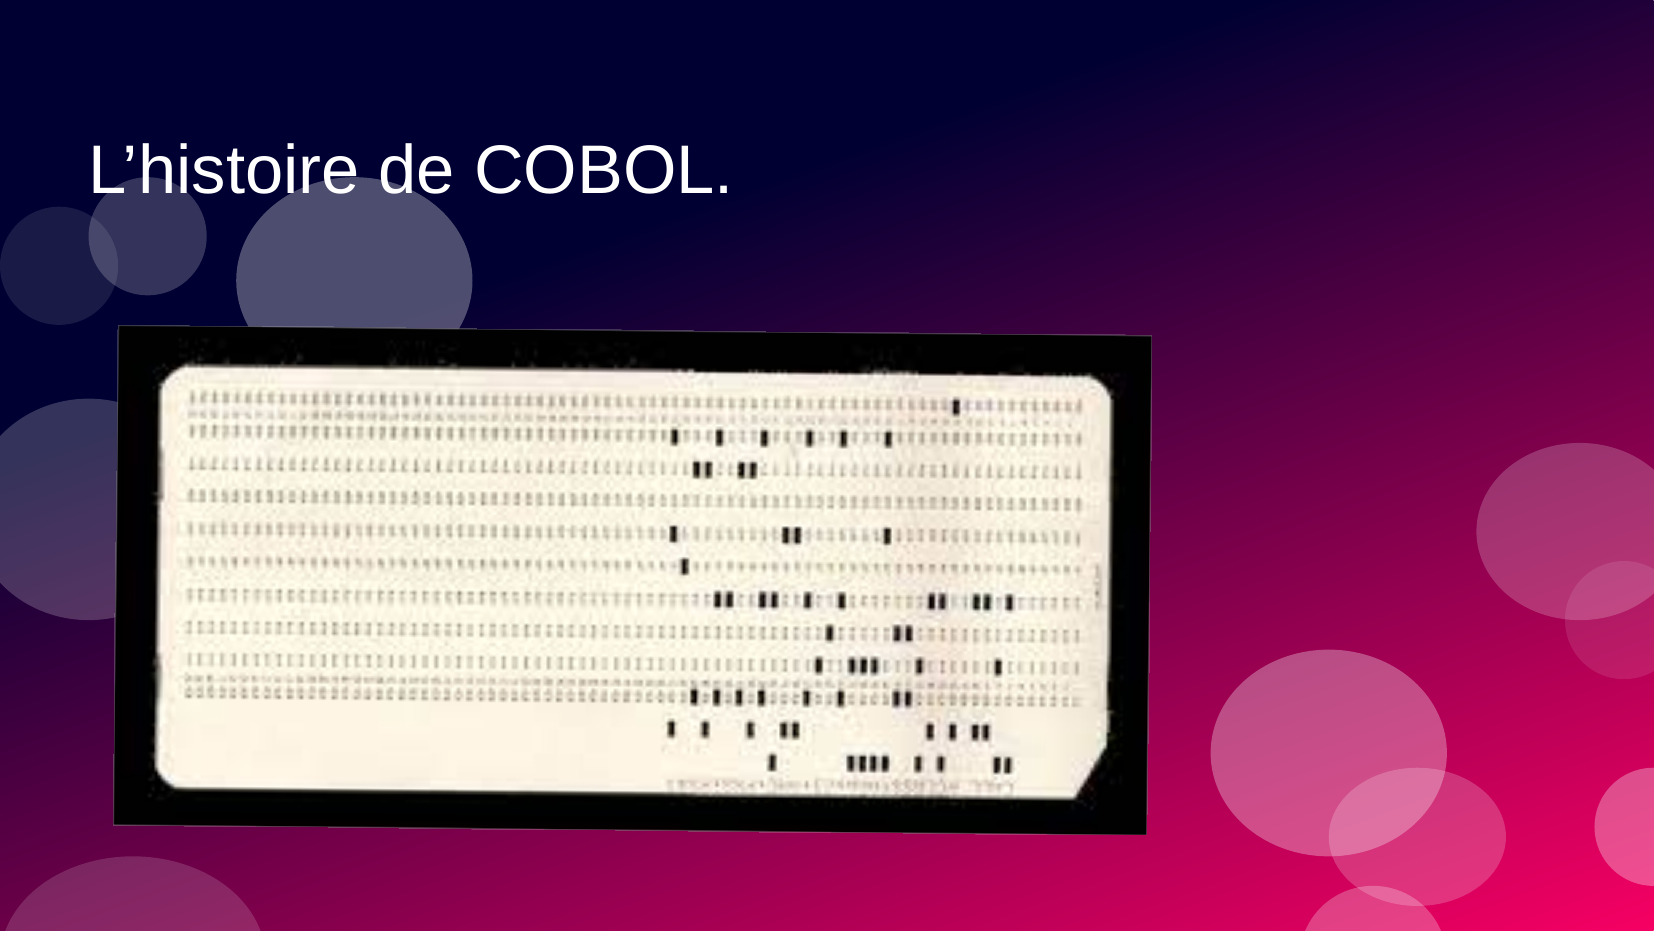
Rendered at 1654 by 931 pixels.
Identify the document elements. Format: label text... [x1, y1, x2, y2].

picture [112, 324, 1152, 835]
title L’histoire de COBOL. [88, 88, 1565, 251]
